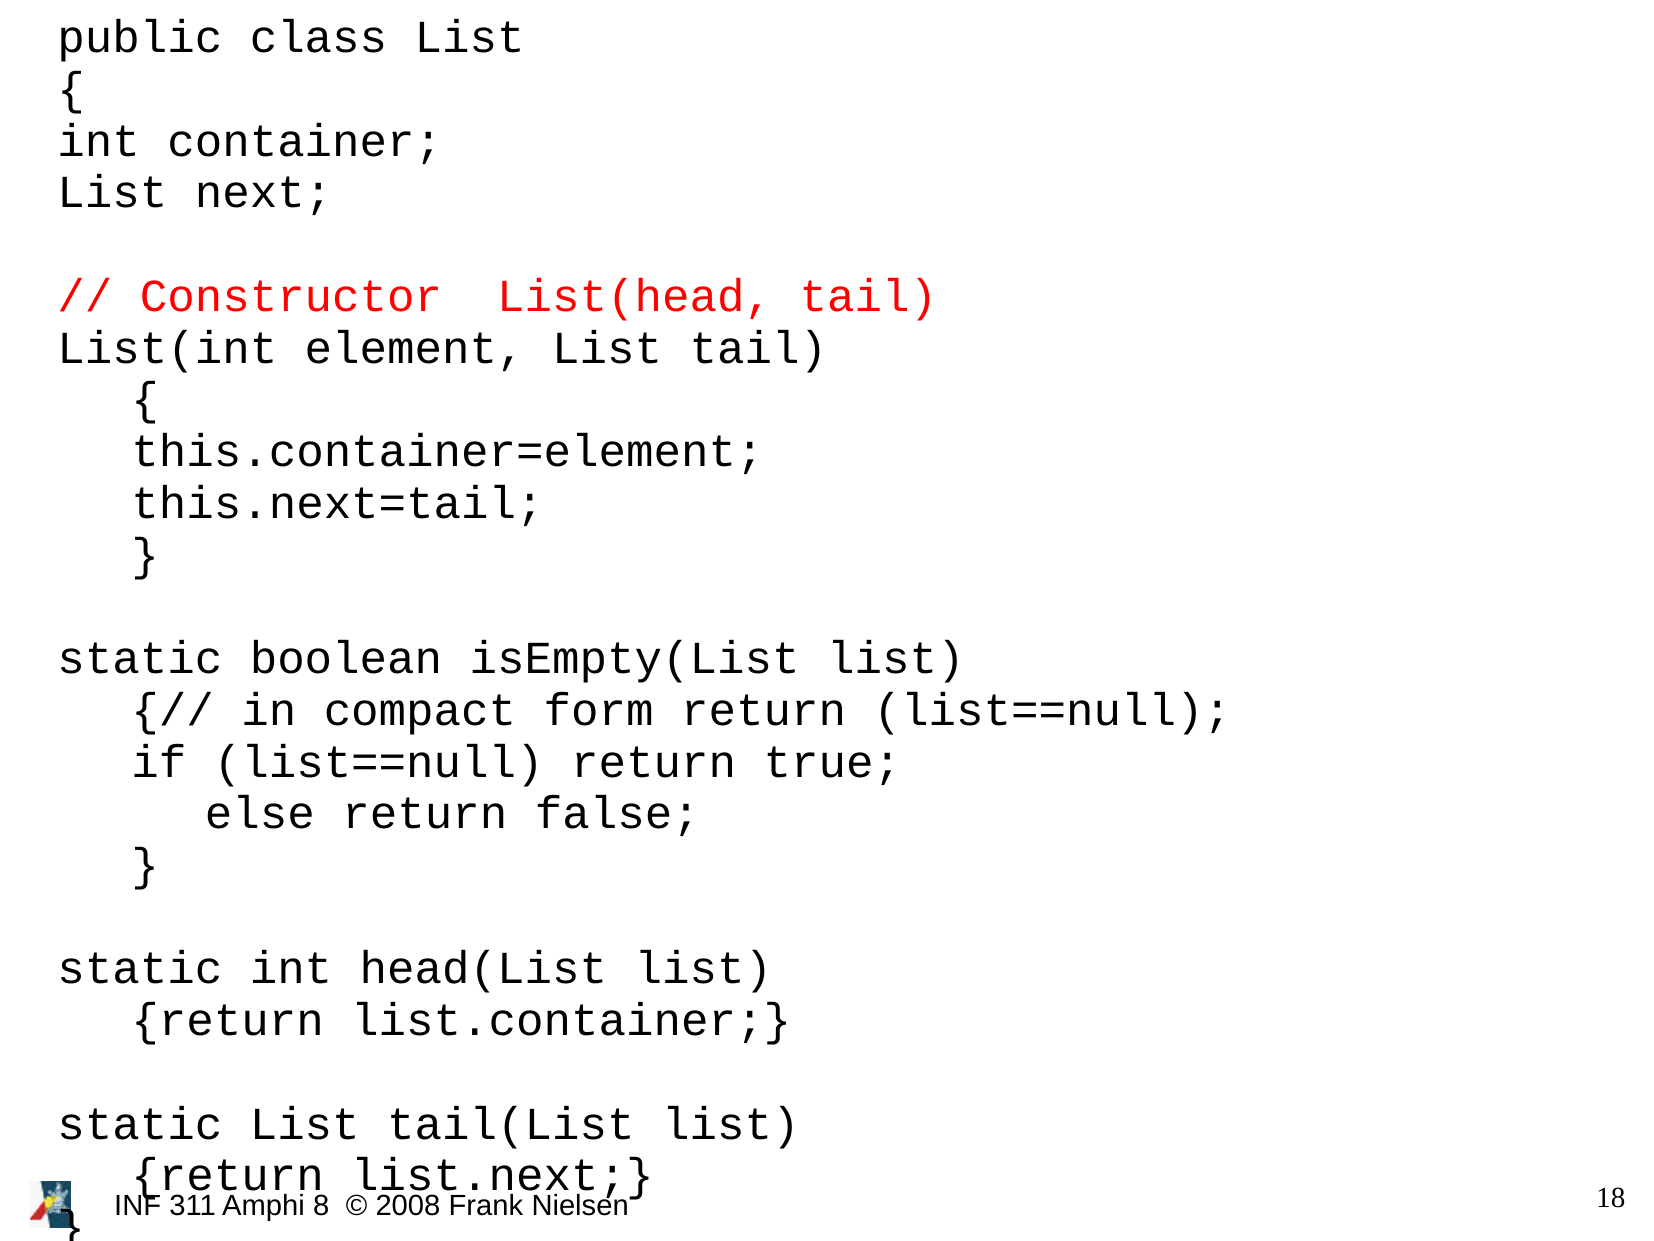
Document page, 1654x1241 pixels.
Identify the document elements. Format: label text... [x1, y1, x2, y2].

picture [29, 1181, 71, 1228]
text_box public class List { int container; List next; // Constructor List(head, tail) List(int element, List tail) { this.container=element; this.next=tail; } static boolean isEmpty(List list) {// in compact form return (list==null); if (list==null) return true; else return false; } static int head(List list) {return list.container;} static List tail(List list) {return list.next;} } [42, 7, 1247, 1193]
